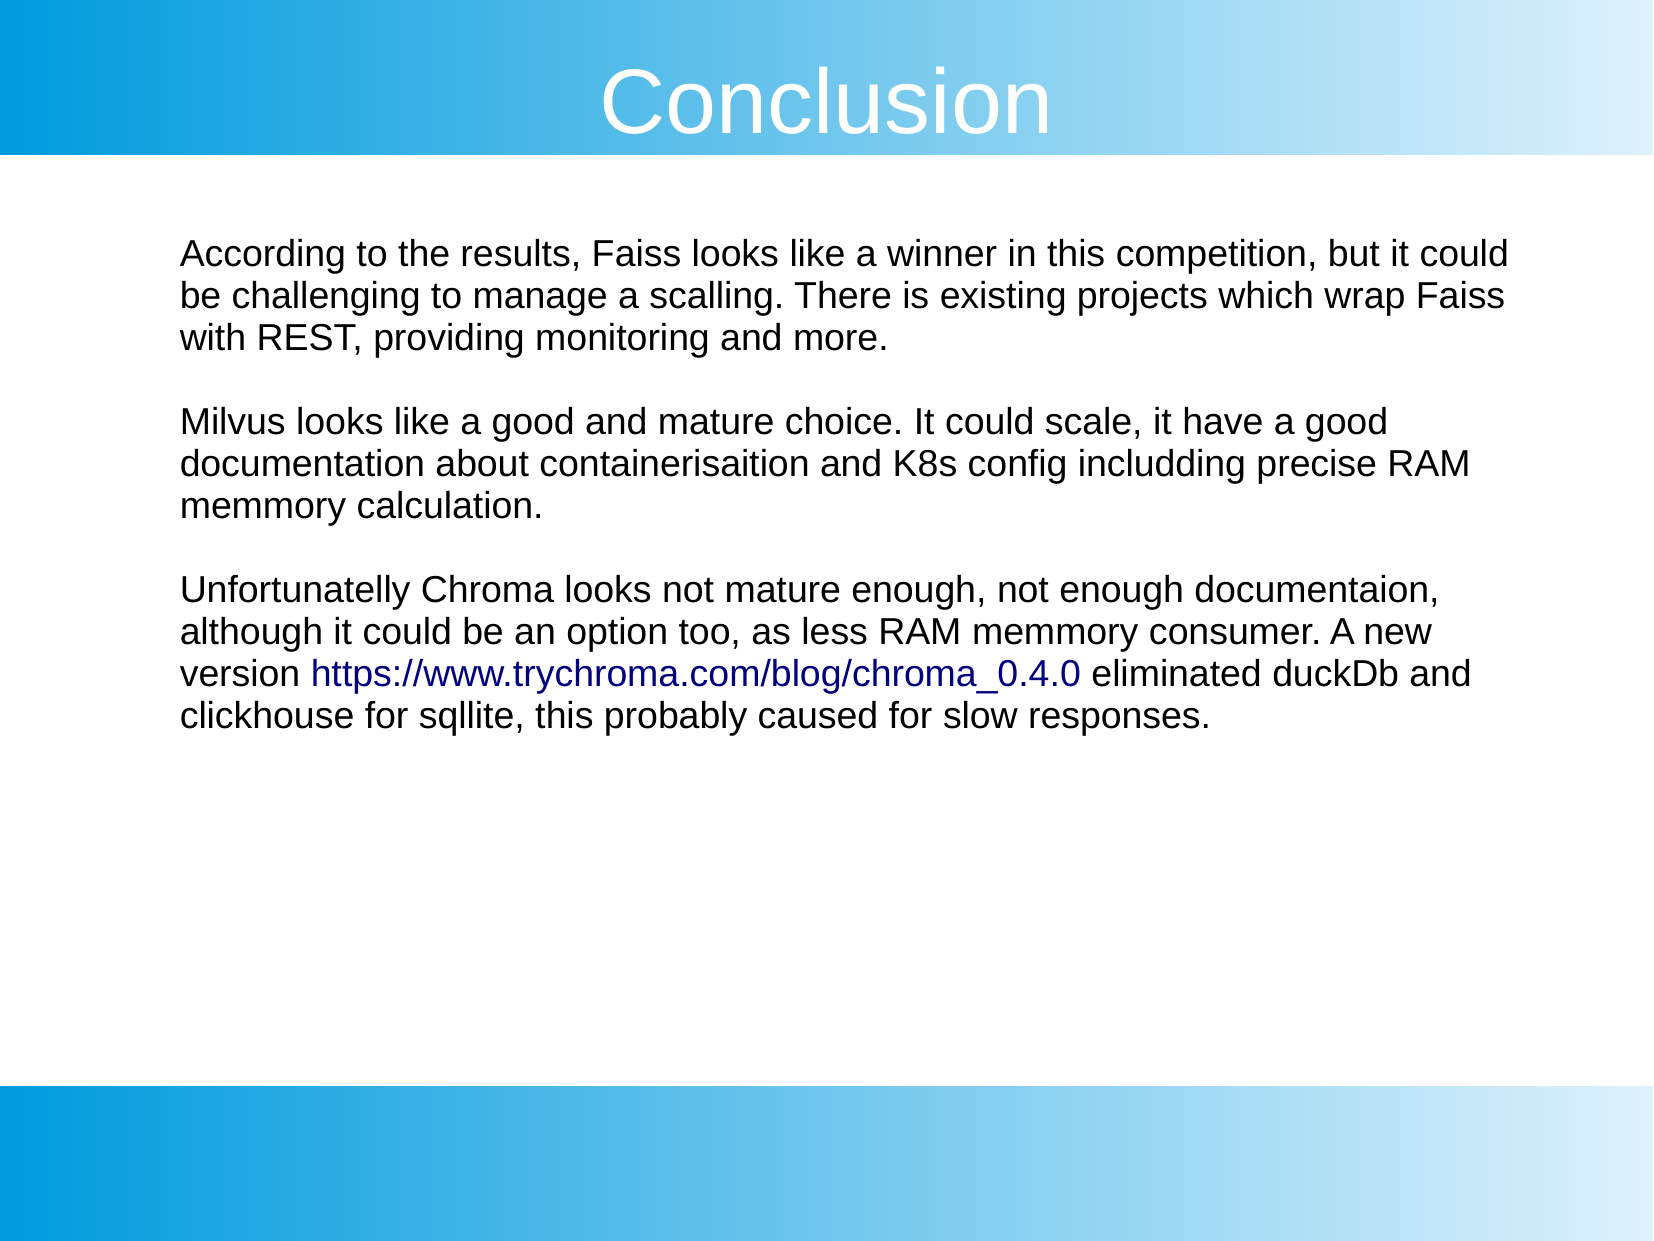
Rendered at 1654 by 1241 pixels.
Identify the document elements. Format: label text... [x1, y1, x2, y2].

text_box According to the results, Faiss looks like a winner in this competition, but it could be challenging to manage a scalling. There is existing projects which wrap Faiss with REST, providing monitoring and more. Milvus looks like a good and mature choice. It could scale, it have a good documentation about containerisaition and K8s config includding precise RAM memmory calculation. Unfortunatelly Chroma looks not mature enough, not enough documentaion, although it could be an option too, as less RAM memmory consumer. A new version https://www.trychroma.com/blog/chroma_0.4.0 eliminated duckDb and clickhouse for sqllite, this probably caused for slow responses. [165, 225, 1561, 744]
title Conclusion [82, 49, 1571, 155]
